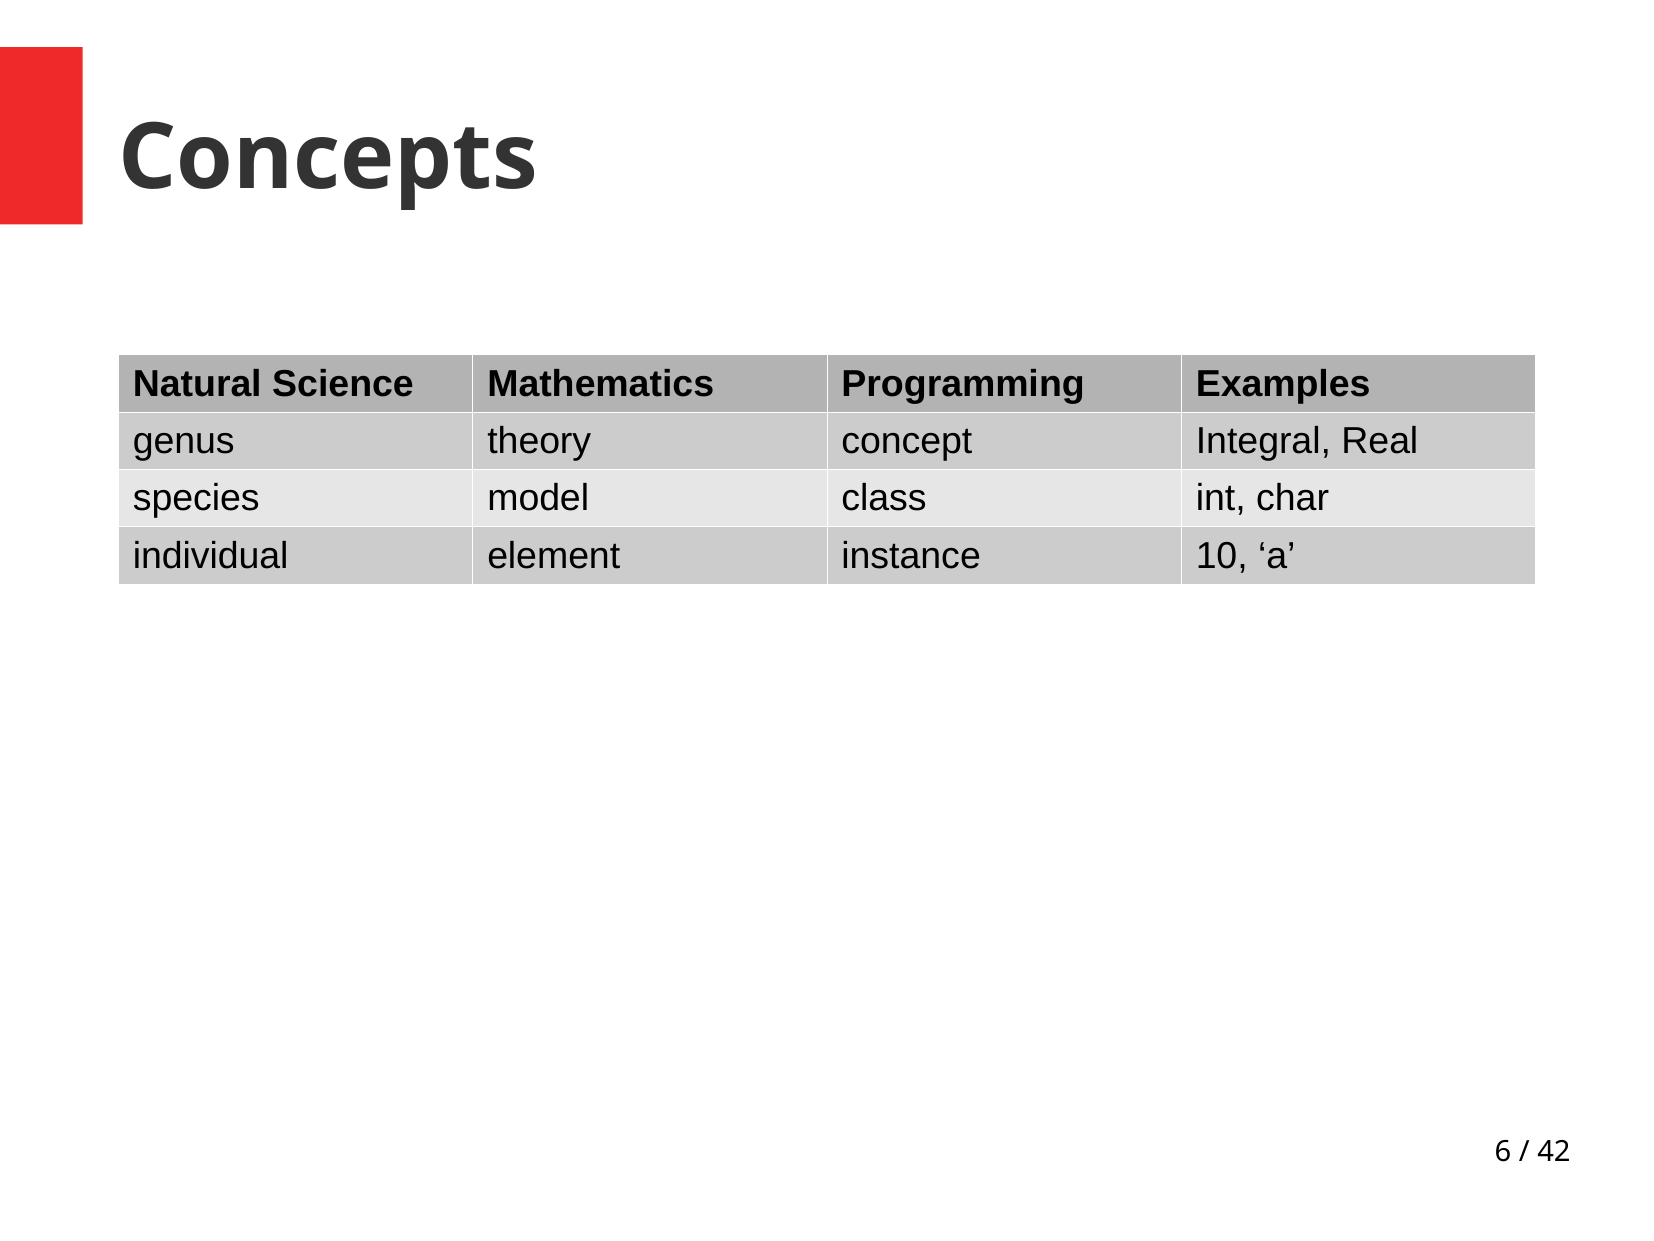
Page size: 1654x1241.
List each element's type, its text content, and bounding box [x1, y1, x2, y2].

table_cell genus [119, 413, 472, 469]
table_cell Integral, Real [1182, 413, 1535, 469]
table_cell 10, ‘a’ [1182, 527, 1535, 584]
table_cell concept [828, 413, 1181, 469]
table_cell element [473, 527, 827, 584]
table_header Natural Science [119, 355, 472, 412]
table_cell model [473, 470, 827, 526]
table_header Mathematics [473, 355, 827, 412]
table_cell class [828, 470, 1181, 526]
table_cell int, char [1182, 470, 1535, 526]
table_cell theory [473, 413, 827, 469]
table_cell instance [828, 527, 1181, 584]
table_header Programming [828, 355, 1181, 412]
table_cell individual [119, 527, 472, 584]
table_header Examples [1182, 355, 1535, 412]
title Concepts [118, 49, 1571, 257]
table_cell species [119, 470, 472, 526]
